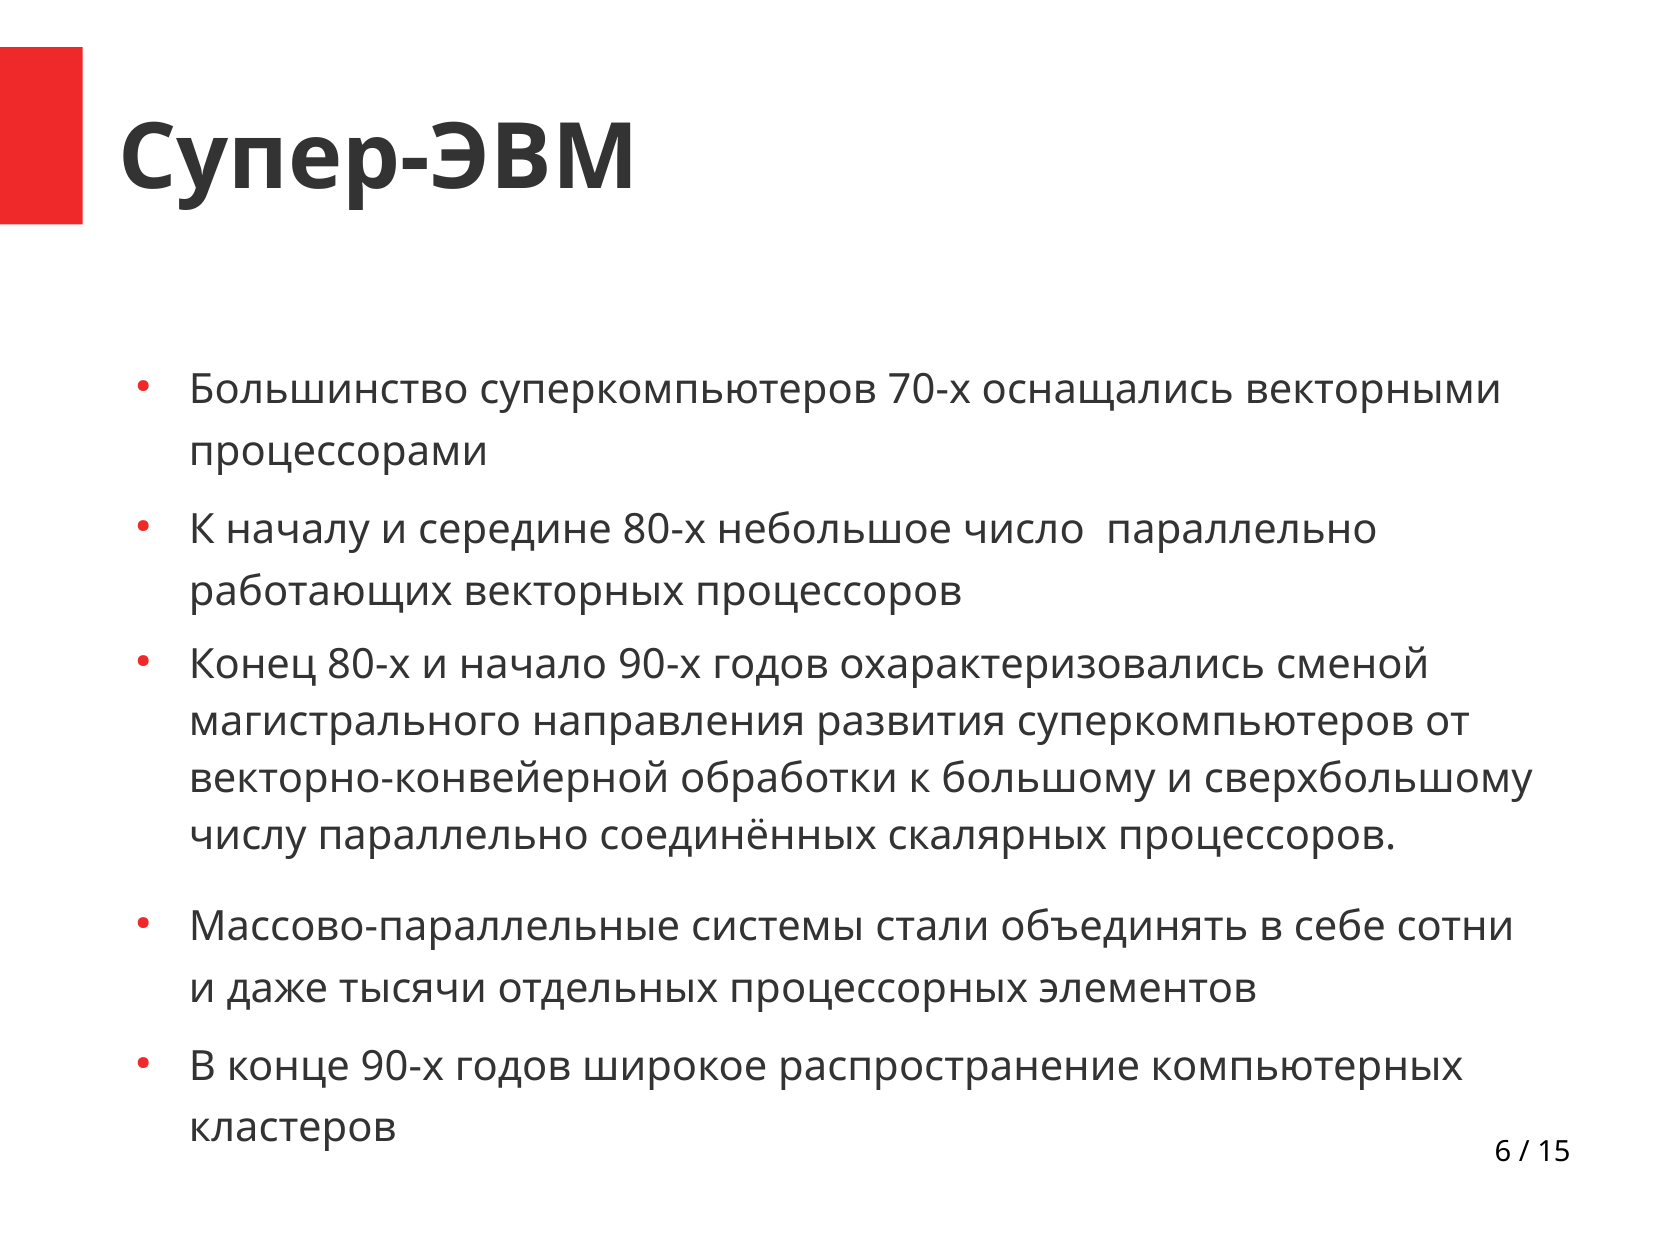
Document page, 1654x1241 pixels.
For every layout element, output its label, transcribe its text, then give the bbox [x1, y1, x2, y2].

title Супер-ЭВМ [118, 49, 1571, 257]
list Большинство суперкомпьютеров 70-х оснащались векторными процессорами К началу и середине 80-х небольшое число параллельно работающих векторных процессоров Конец 80-х и начало 90-х годов охарактеризовались сменой магистрального направления развития суперкомпьютеров от векторно-конвейерной обработки к большому и сверхбольшому числу параллельно соединённых скалярных процессоров. Массово-параллельные системы стали объединять в себе сотни и даже тысячи отдельных процессорных элементов В конце 90-х годов широкое распространение компьютерных кластеров [118, 354, 1536, 1074]
